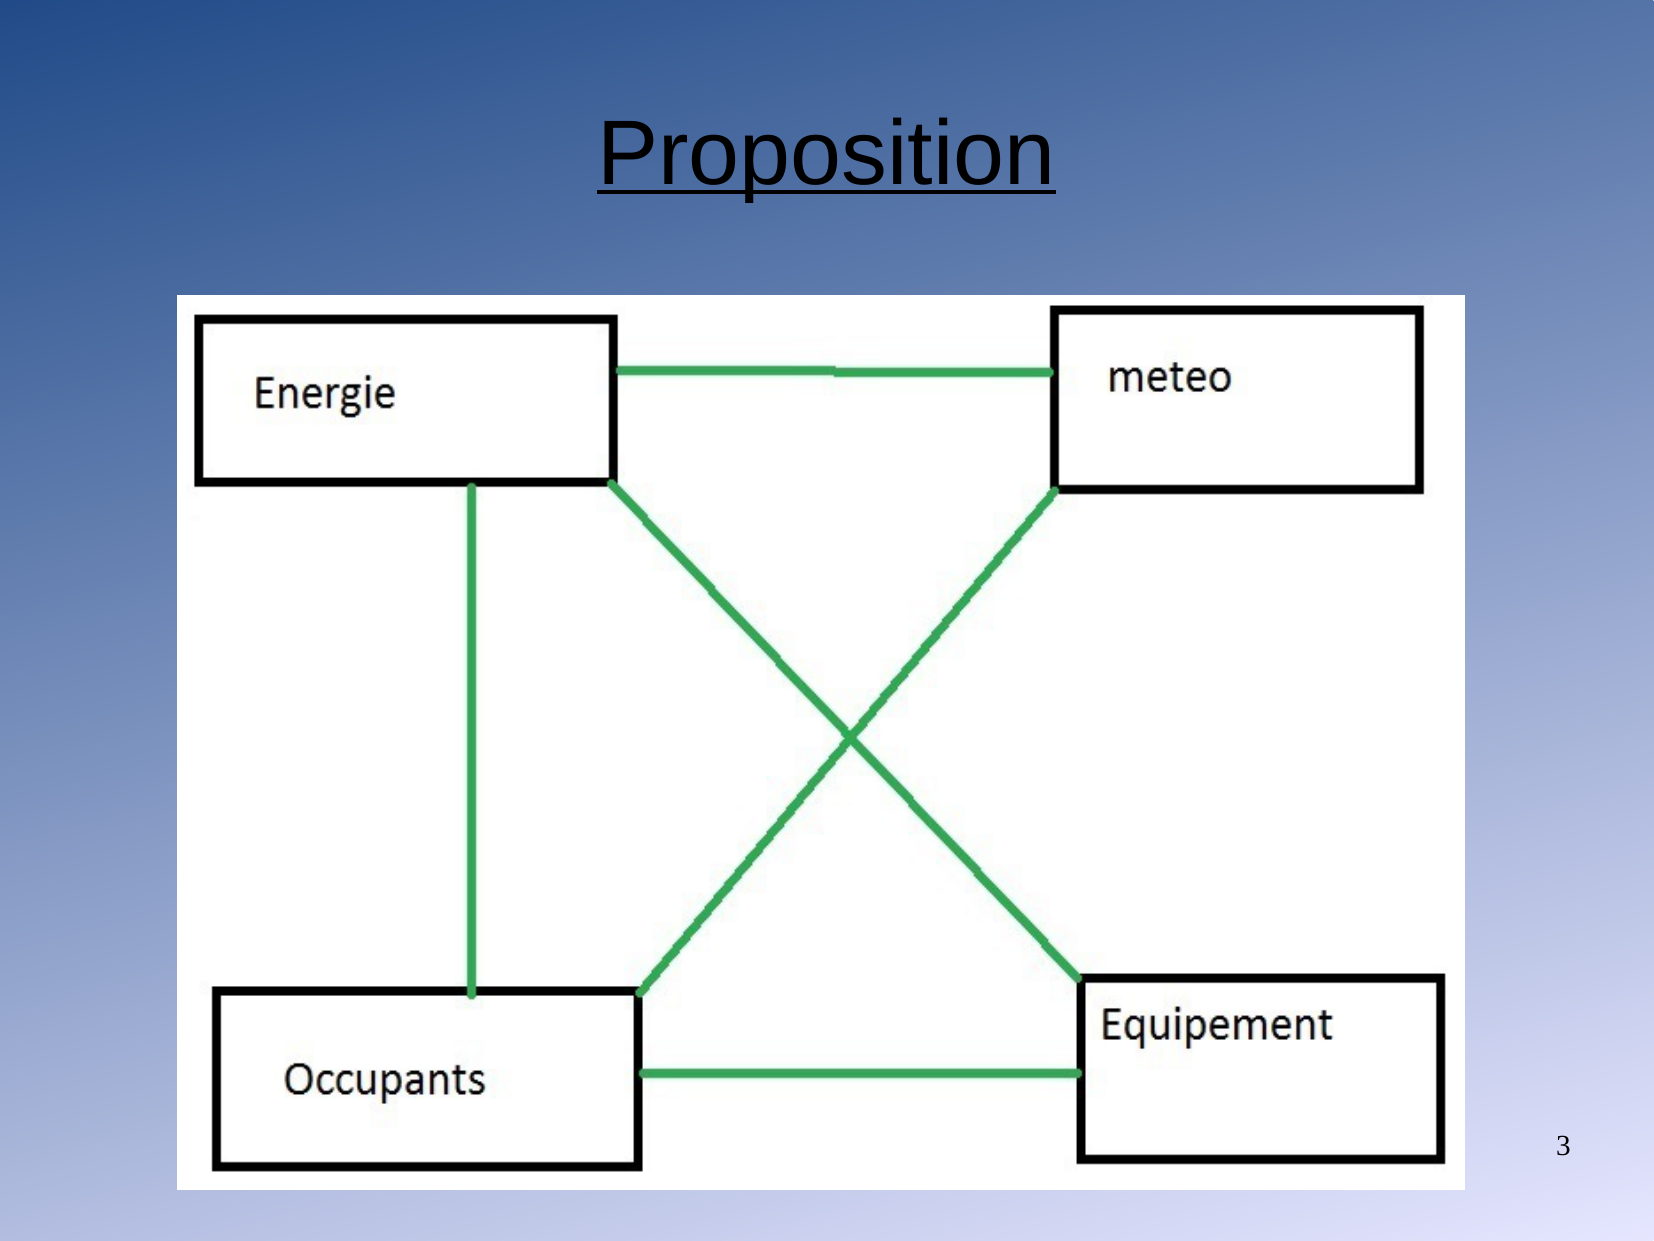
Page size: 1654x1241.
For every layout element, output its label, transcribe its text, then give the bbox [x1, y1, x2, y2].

picture [177, 295, 1465, 1190]
title Proposition [82, 49, 1571, 257]
